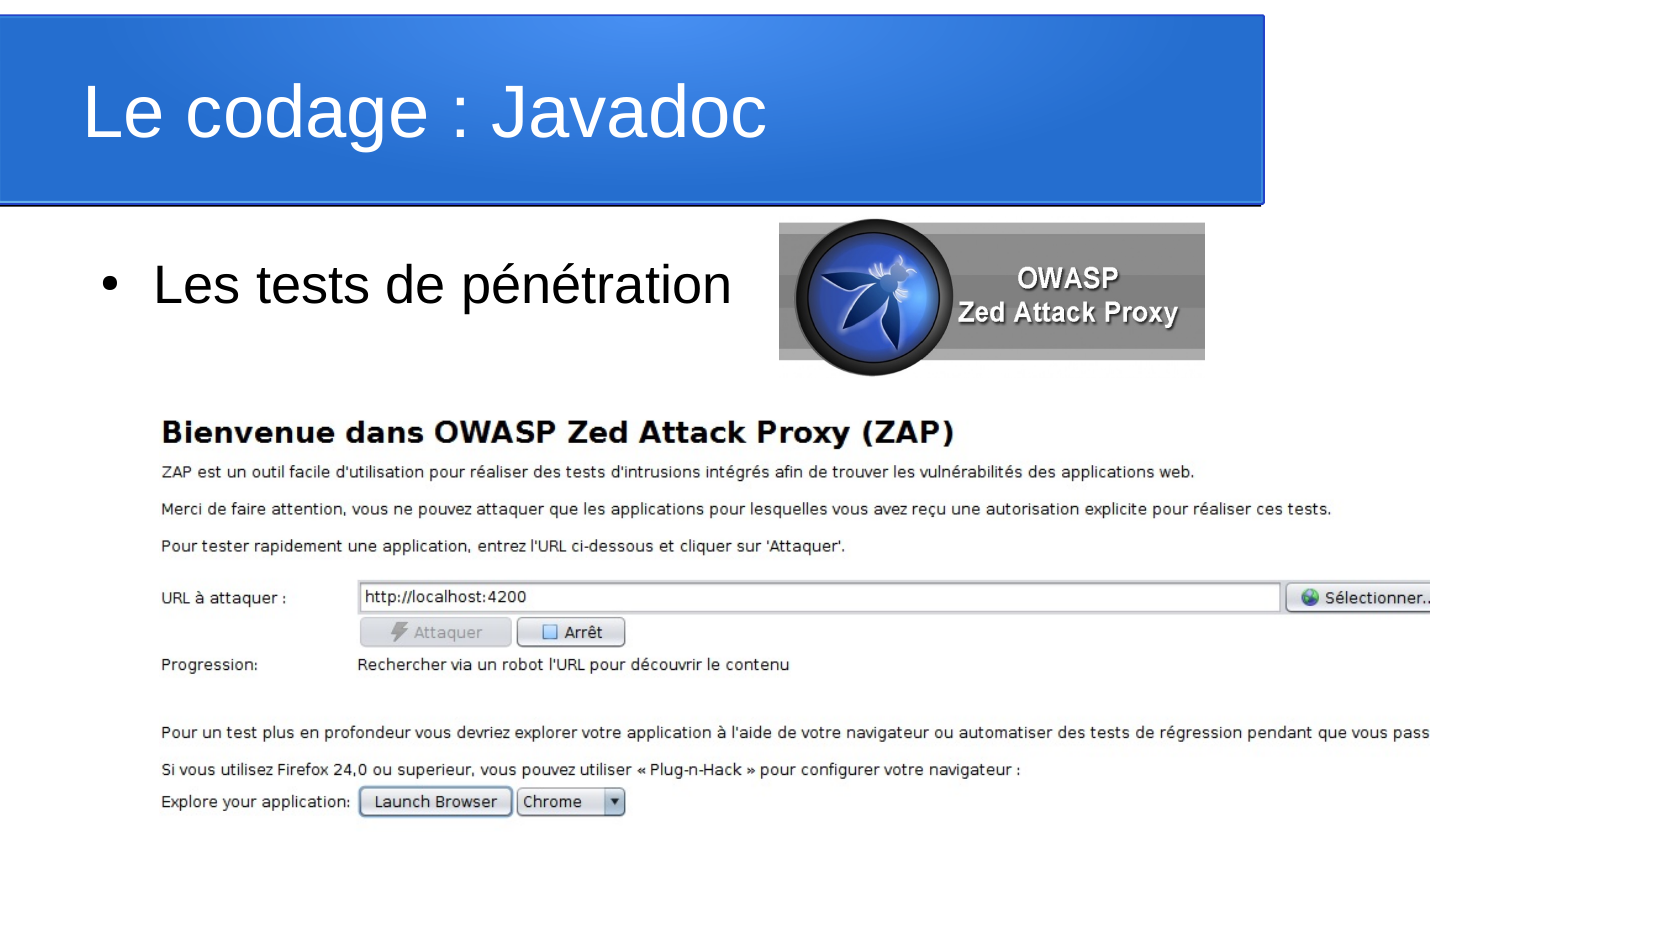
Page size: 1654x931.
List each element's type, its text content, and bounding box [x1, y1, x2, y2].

list Les tests de pénétration [82, 224, 1571, 886]
picture [779, 216, 1205, 378]
picture [159, 401, 1430, 832]
title Le codage : Javadoc [82, 35, 1235, 189]
